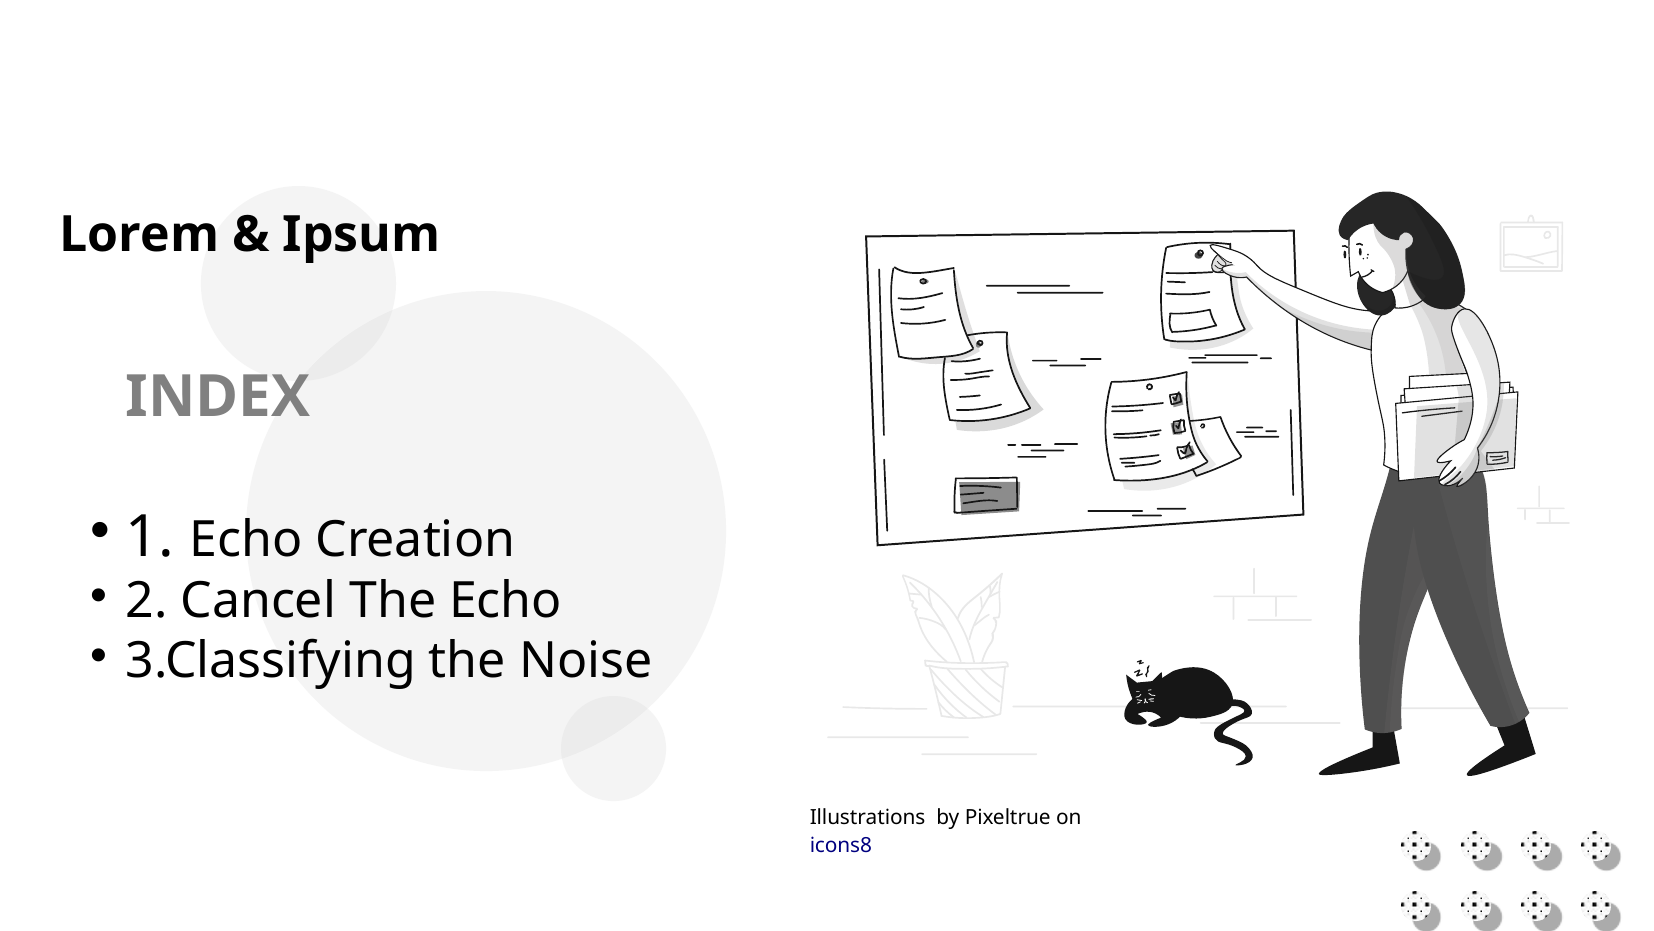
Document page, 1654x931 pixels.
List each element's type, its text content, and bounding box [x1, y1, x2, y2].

picture [1400, 891, 1432, 922]
picture [1580, 890, 1612, 922]
picture [1400, 830, 1432, 862]
picture [1461, 890, 1492, 922]
picture [1520, 831, 1552, 862]
picture [1520, 890, 1552, 922]
picture [1581, 830, 1612, 862]
picture [1460, 830, 1492, 862]
text_box INDEX 1. Echo Creation 2. Cancel The Echo 3.Classifying the Noise [75, 350, 1005, 680]
text_box Lorem & Ipsum [44, 193, 600, 259]
